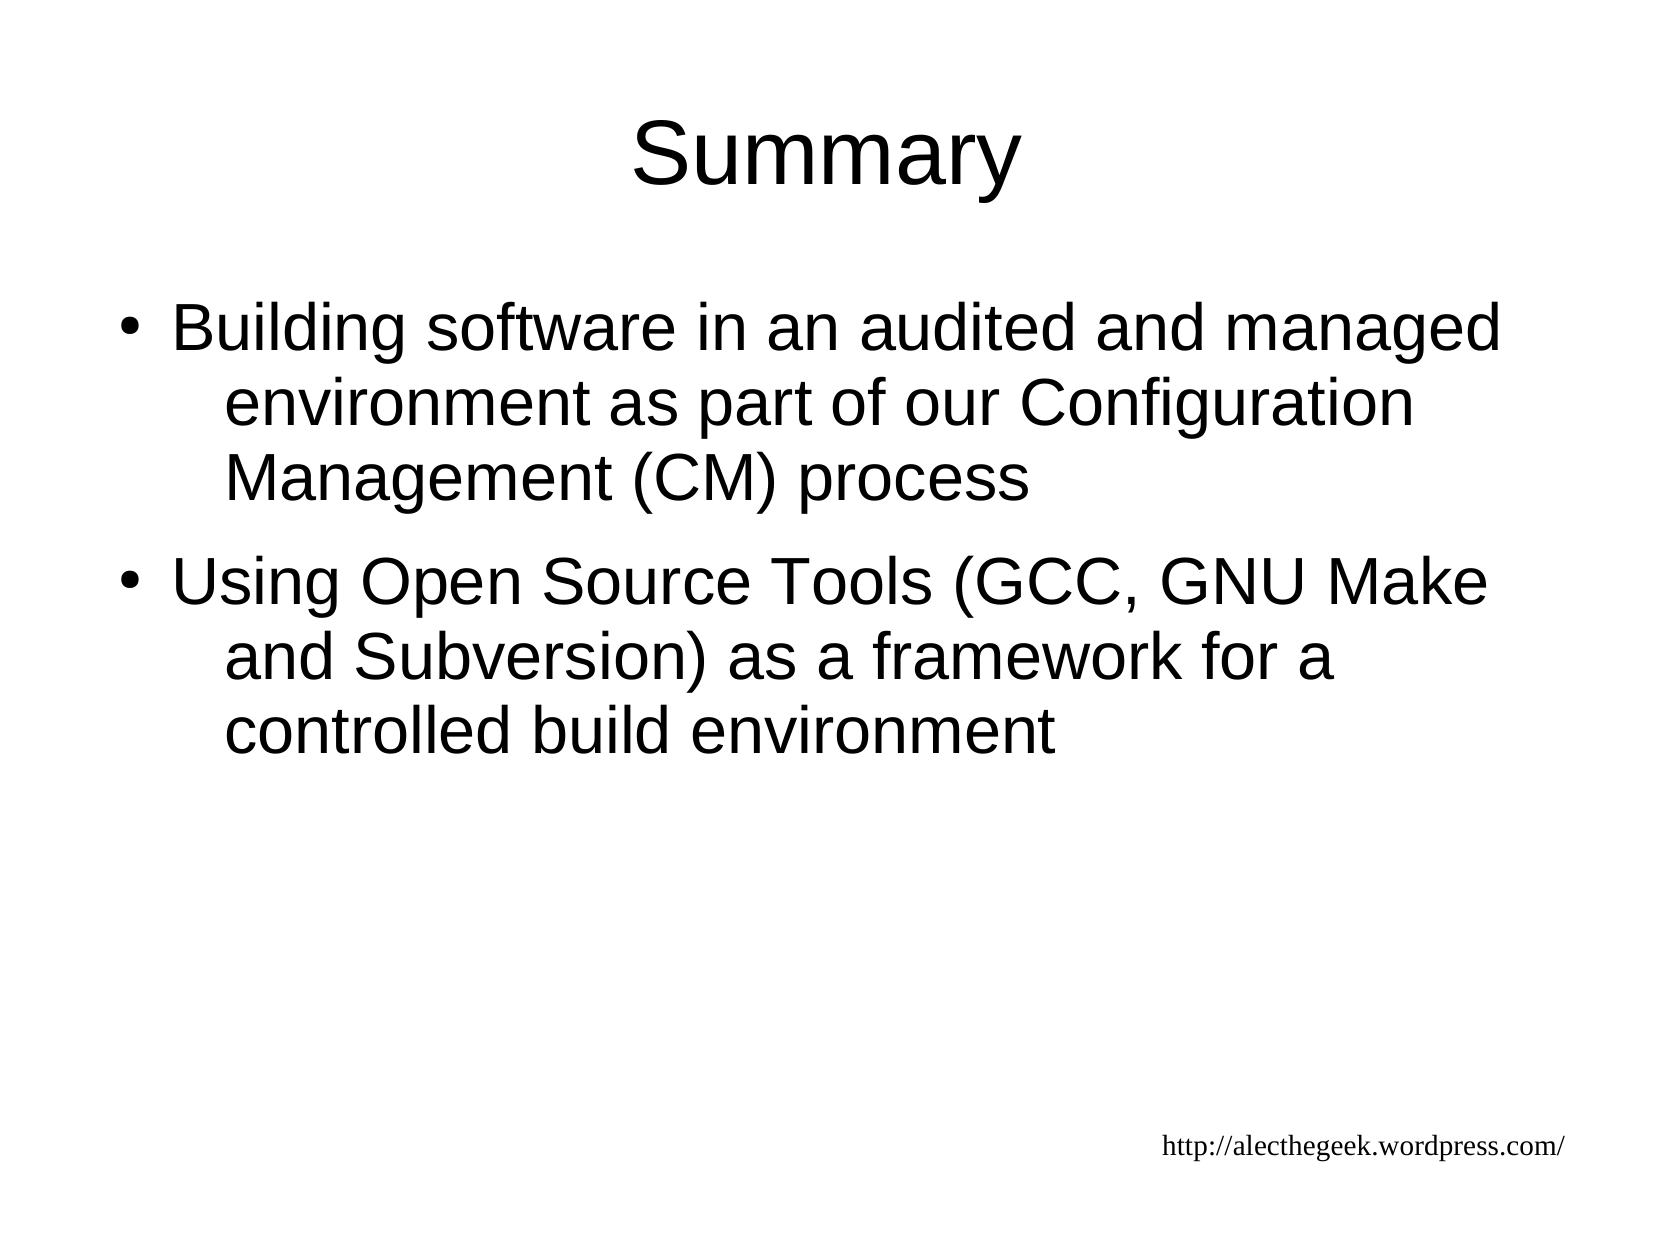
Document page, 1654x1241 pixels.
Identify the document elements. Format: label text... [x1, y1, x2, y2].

title Summary [82, 49, 1571, 257]
list Building software in an audited and managed environment as part of our Configuration Management (CM) process Using Open Source Tools (GCC, GNU Make and Subversion) as a framework for a controlled build environment [82, 290, 1571, 1109]
